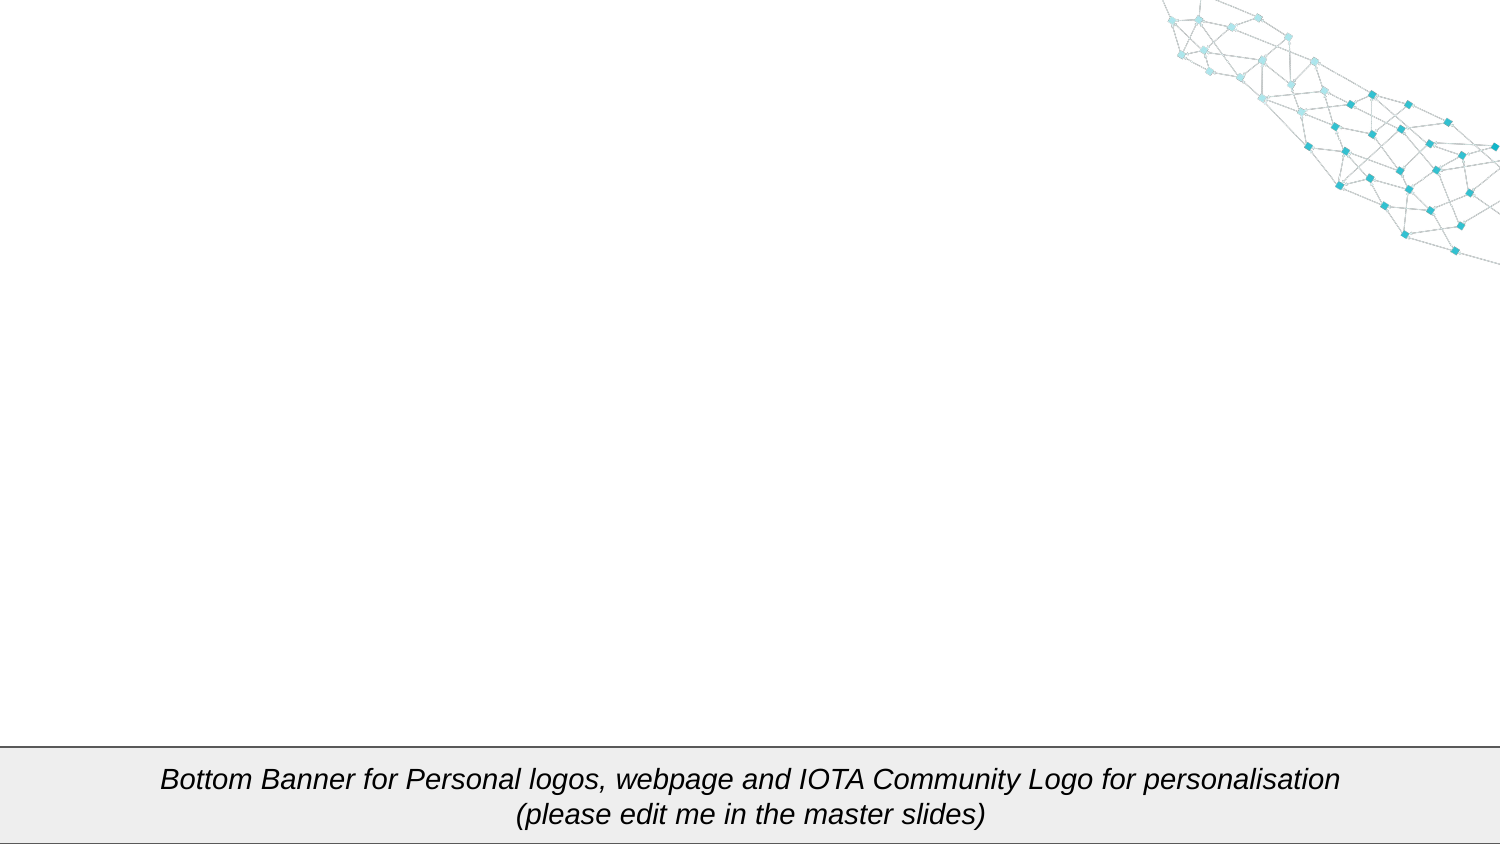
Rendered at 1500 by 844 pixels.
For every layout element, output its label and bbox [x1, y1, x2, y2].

picture [1118, 0, 1500, 294]
